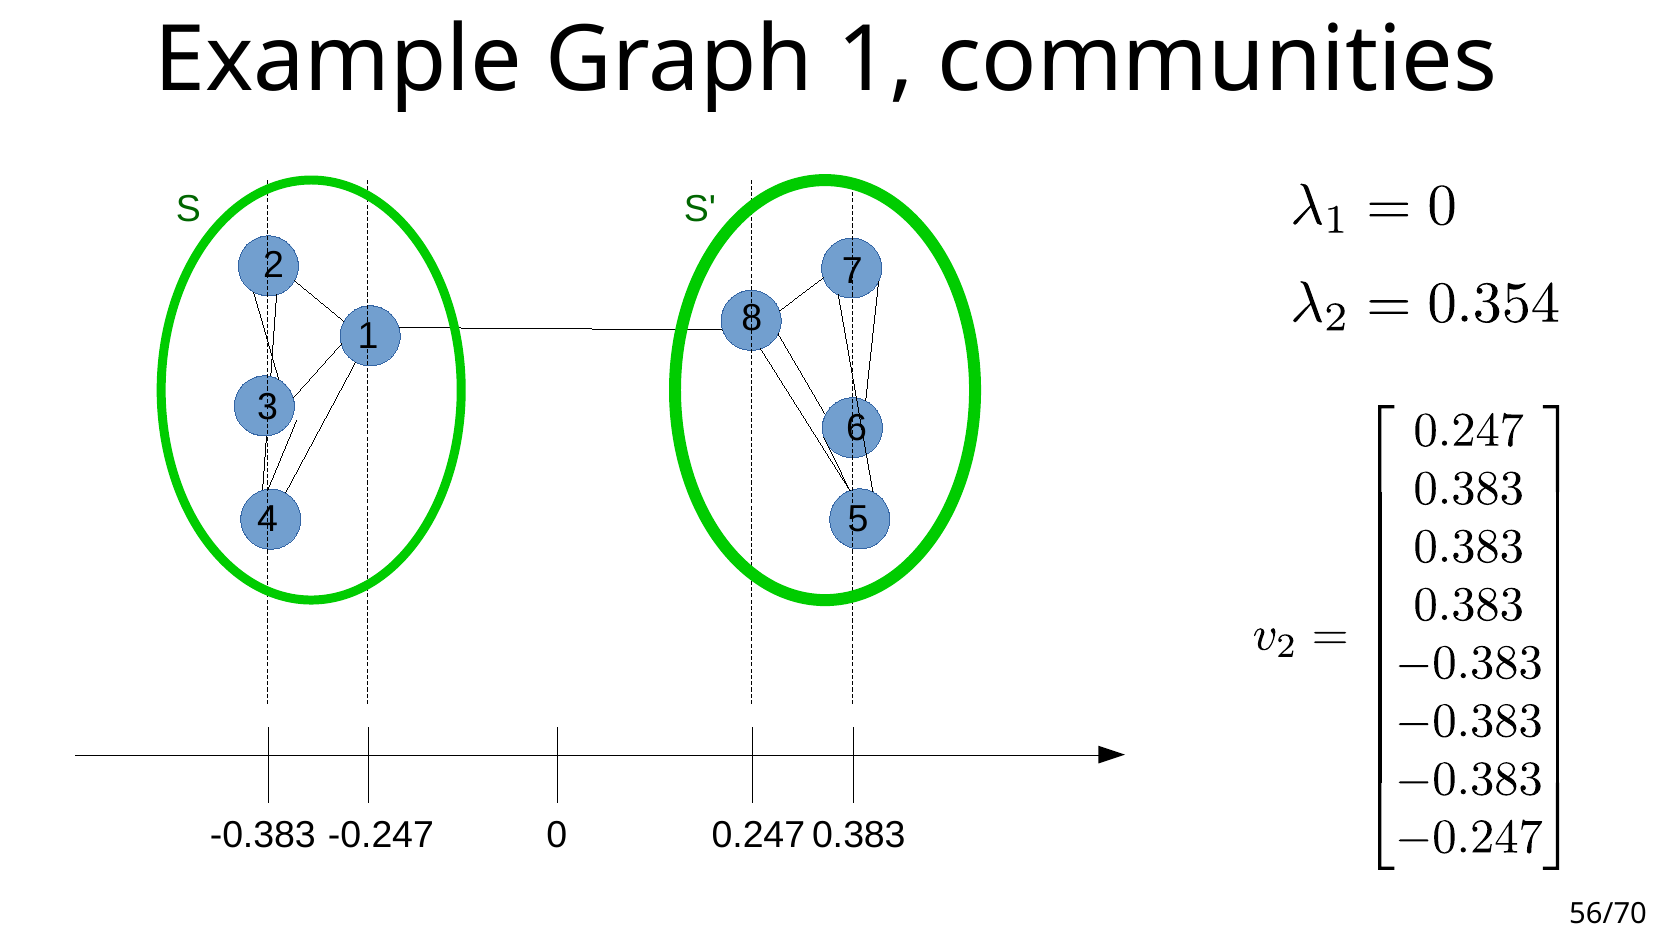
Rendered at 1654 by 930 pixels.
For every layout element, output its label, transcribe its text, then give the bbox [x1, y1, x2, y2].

text_box [293, 499, 301, 540]
text_box [821, 250, 827, 286]
text_box 0.383 [797, 805, 921, 863]
text_box [777, 305, 782, 336]
text_box 4 [242, 490, 293, 548]
text_box 8 [726, 289, 777, 347]
text_box [1290, 183, 1457, 233]
text_box S [161, 180, 216, 237]
text_box [238, 243, 248, 288]
text_box [878, 253, 882, 281]
text_box 2 [248, 236, 299, 294]
text_box 3 [242, 378, 293, 435]
text_box -0.247 [313, 805, 449, 863]
text_box [234, 385, 242, 426]
text_box [884, 501, 890, 537]
text_box [836, 238, 867, 242]
text_box [737, 347, 765, 351]
text_box 1 [342, 307, 394, 364]
text_box 0.247 [696, 805, 797, 863]
text_box 0 [531, 805, 582, 863]
title Example Graph 1, communities [82, 0, 1571, 120]
text_box [1290, 281, 1561, 331]
text_box [1252, 405, 1576, 871]
text_box S' [669, 180, 731, 237]
text_box [721, 303, 726, 337]
text_box 5 [832, 490, 884, 548]
text_box -0.383 [195, 805, 313, 863]
text_box [822, 406, 831, 449]
text_box [394, 317, 401, 354]
text_box 7 [827, 242, 878, 299]
text_box 6 [831, 399, 882, 456]
